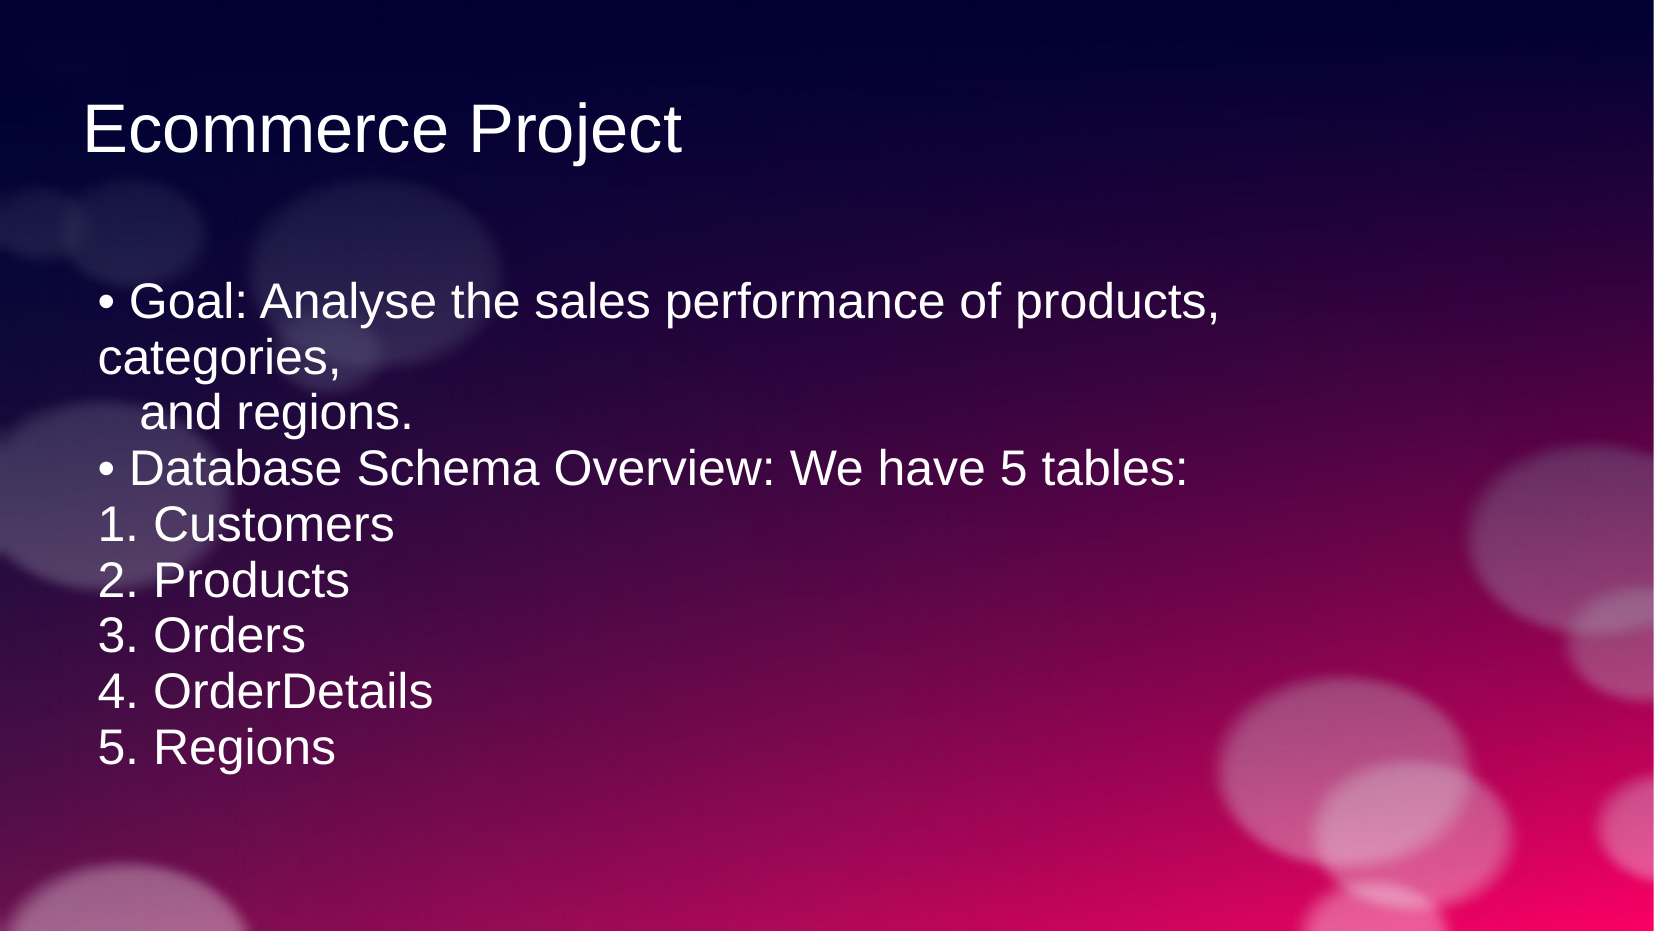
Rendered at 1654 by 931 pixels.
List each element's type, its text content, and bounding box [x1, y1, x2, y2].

title Ecommerce Project [82, 47, 1571, 203]
text_box • Goal: Analyse the sales performance of products, categories, and regions. • Database Schema Overview: We have 5 tables: 1. Customers 2. Products 3. Orders 4. OrderDetails 5. Regions [82, 265, 1489, 727]
